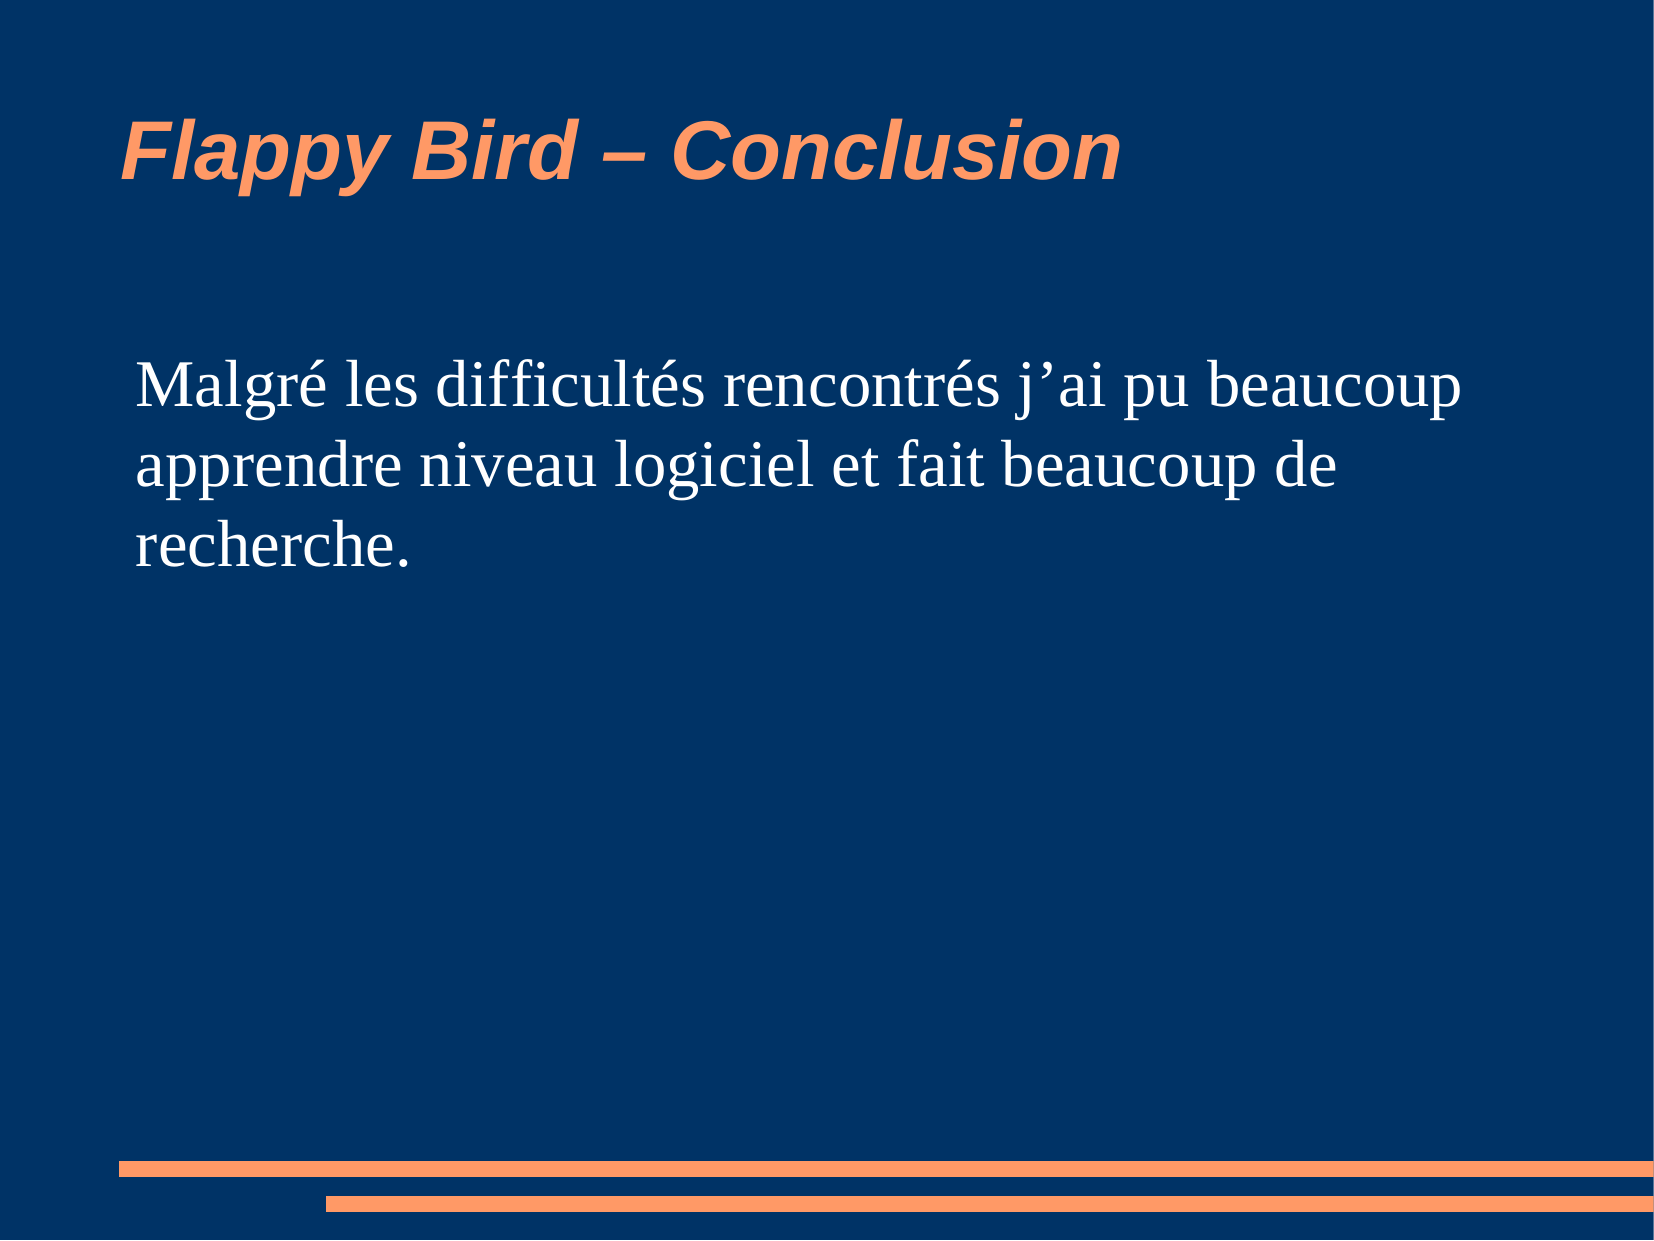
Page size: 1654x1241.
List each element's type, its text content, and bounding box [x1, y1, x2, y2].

text_box Flappy Bird – Conclusion [120, 42, 1533, 250]
text_box Malgré les difficultés rencontrés j’ai pu beaucoup apprendre niveau logiciel et fait beaucoup de recherche. [120, 332, 1548, 590]
